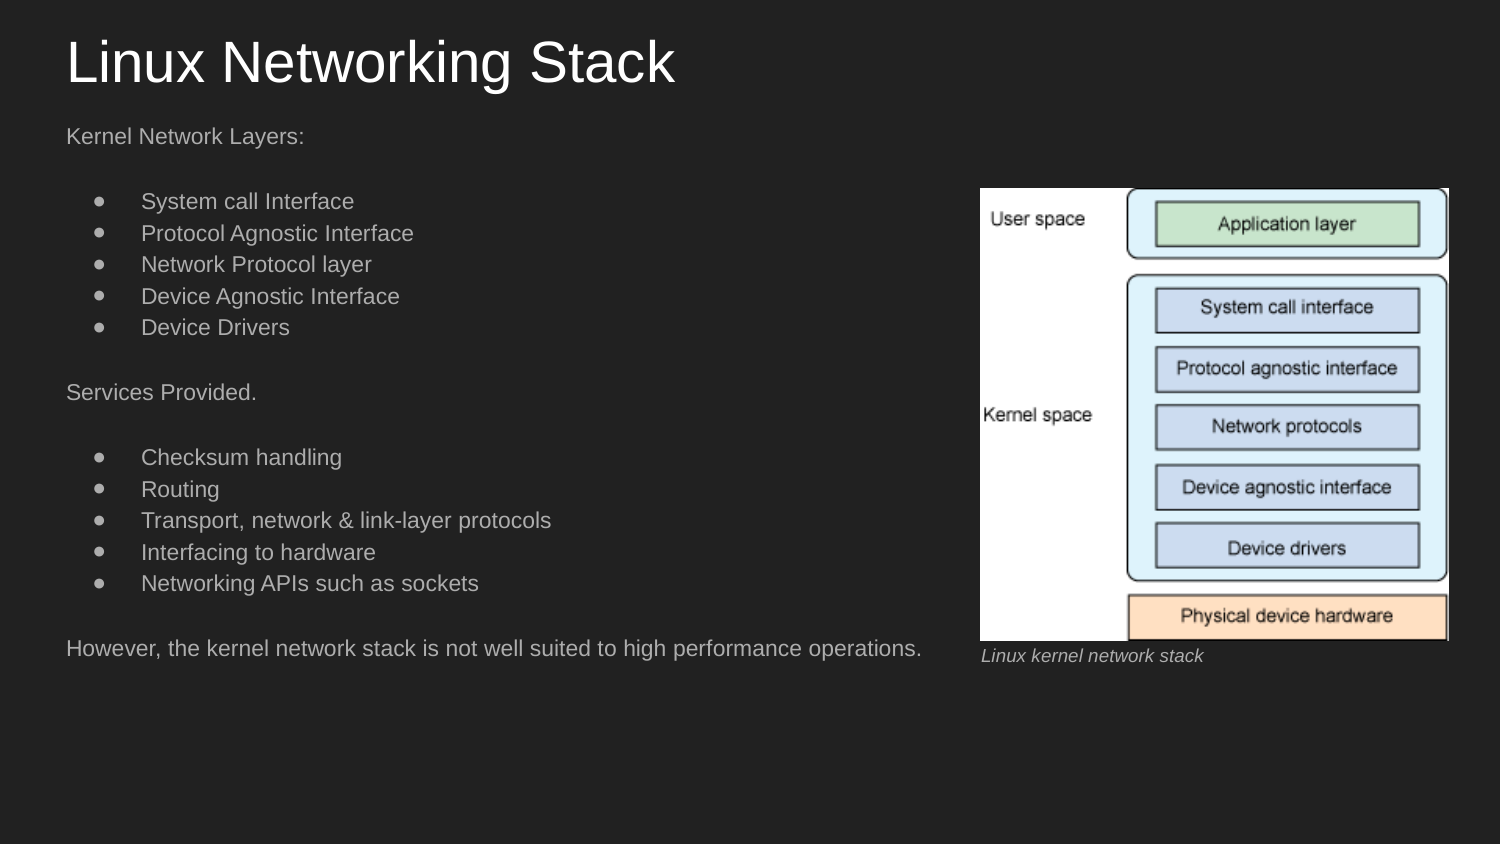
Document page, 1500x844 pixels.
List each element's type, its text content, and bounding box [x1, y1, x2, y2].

list Kernel Network Layers: System call Interface Protocol Agnostic Interface Network Protocol layer Device Agnostic Interface Device Drivers Services Provided. Checksum handling Routing Transport, network & link-layer protocols Interfacing to hardware Networking APIs such as sockets However, the kernel network stack is not well suited to high performance operations. [51, 102, 966, 664]
title Linux Networking Stack [51, 8, 1449, 103]
text_box Linux kernel network stack [966, 629, 1268, 678]
picture [980, 188, 1449, 641]
